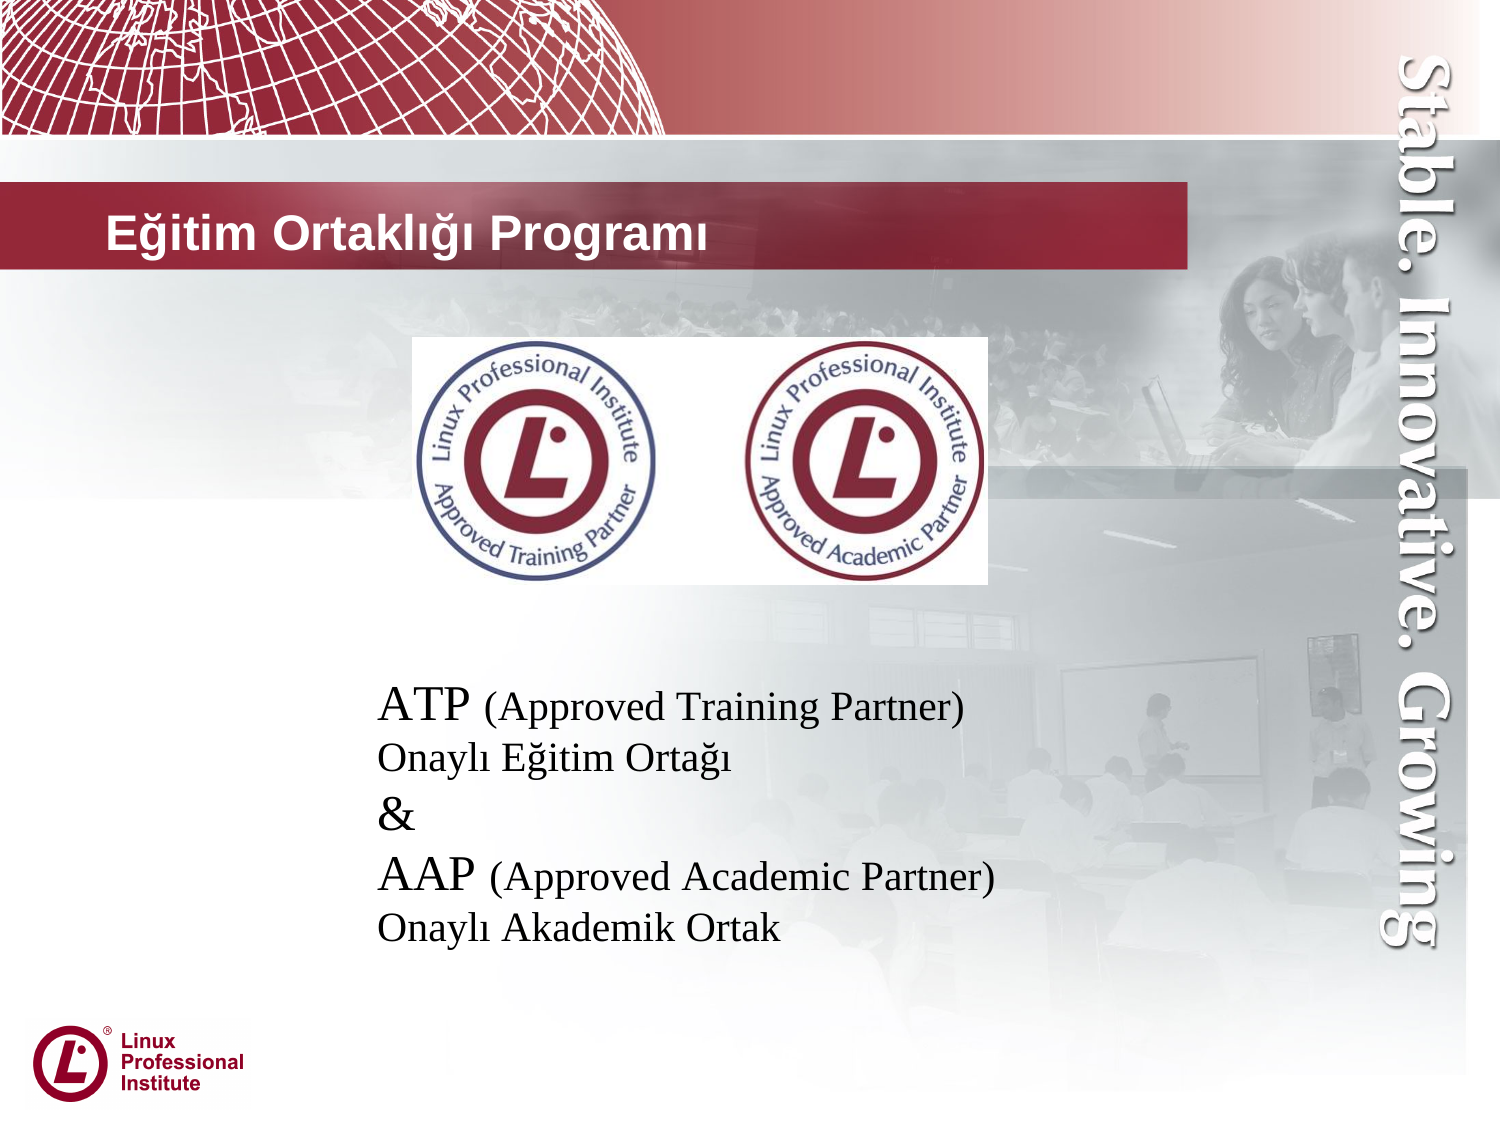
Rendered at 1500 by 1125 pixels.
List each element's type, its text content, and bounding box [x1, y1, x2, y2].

text_box ATP (Approved Training Partner) Onaylı Eğitim Ortağı & AAP (Approved Academic Partner) Onaylı Akademik Ortak [362, 662, 1090, 958]
picture [0, 0, 1500, 1113]
text_box Eğitim Ortaklığı Programı [105, 192, 1407, 293]
